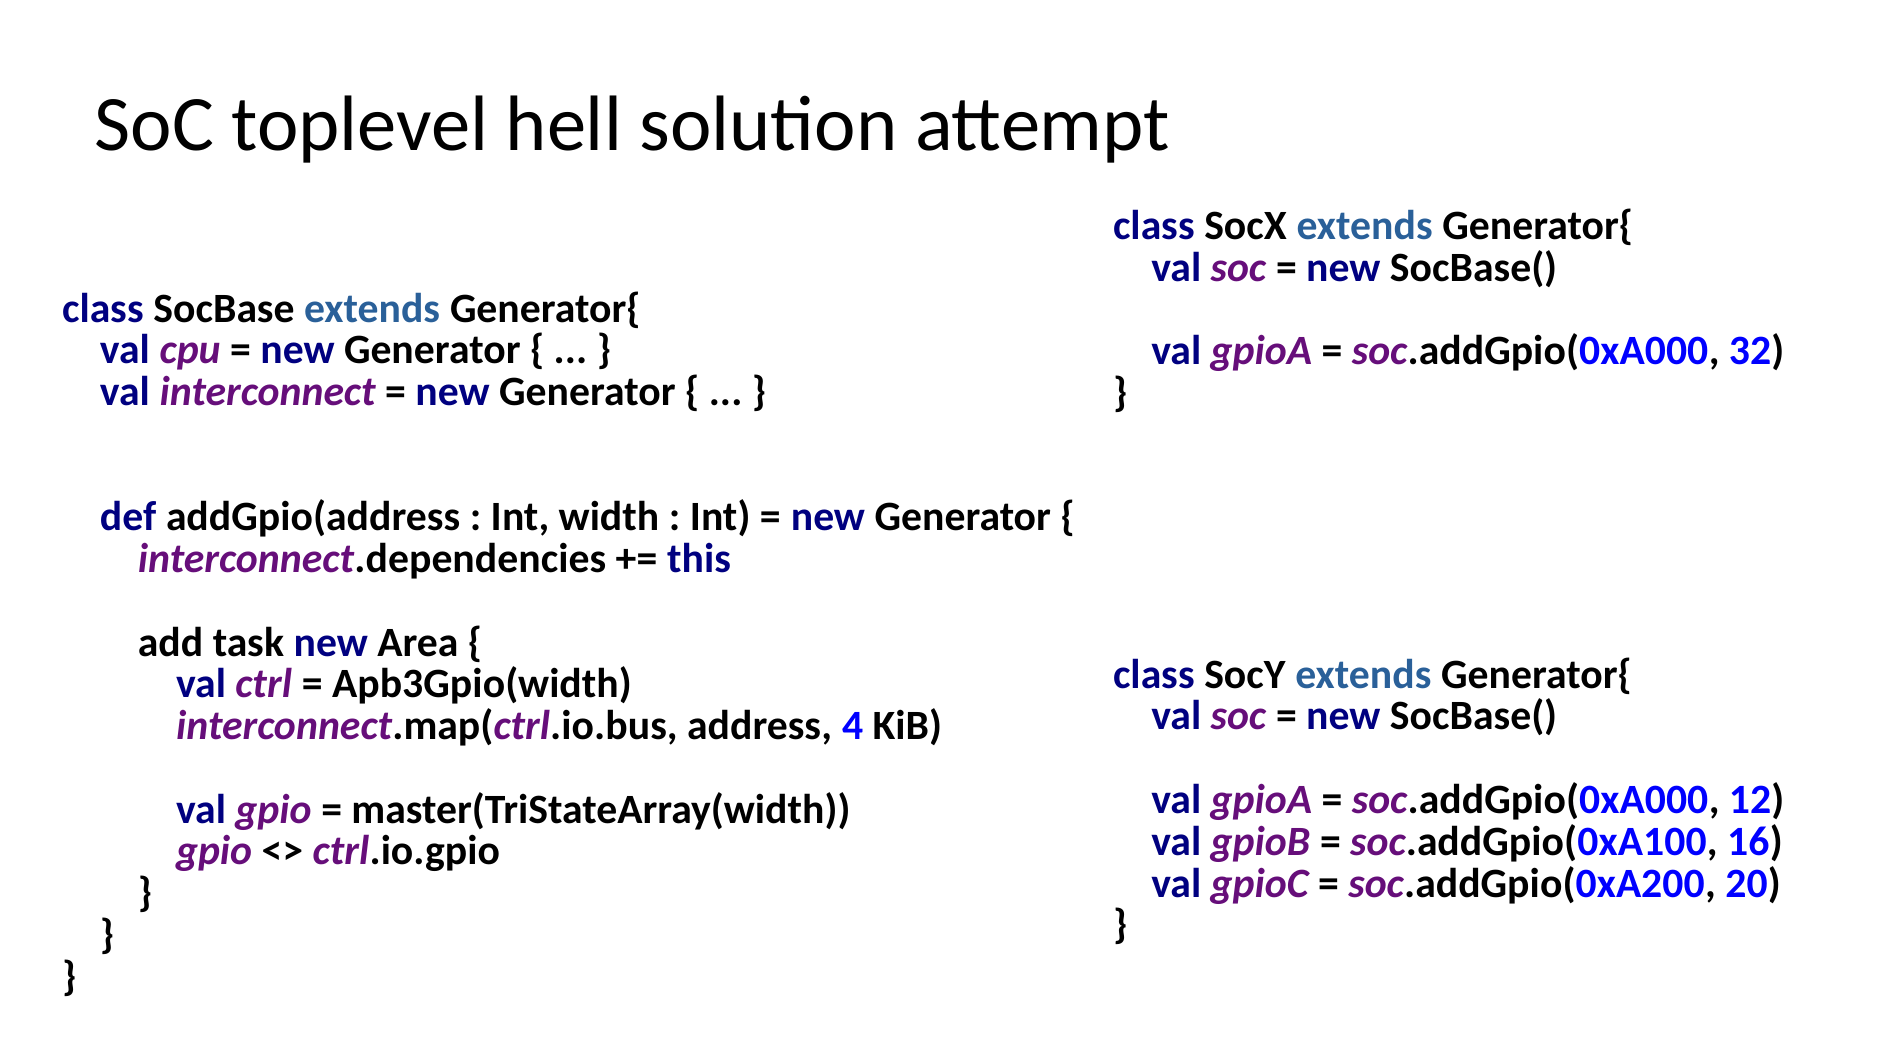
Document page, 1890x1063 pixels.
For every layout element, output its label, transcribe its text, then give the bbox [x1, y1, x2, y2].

title SoC toplevel hell solution attempt [94, 42, 1796, 220]
text_box class SocBase extends Generator{ val cpu = new Generator { ... } val interconnect = new Generator { ... } def addGpio(address : Int, width : Int) = new Generator { interconnect.dependencies += this add task new Area { val ctrl = Apb3Gpio(width) interconnect.map(ctrl.io.bus, address, 4 KiB) val gpio = master(TriStateArray(width)) gpio <> ctrl.io.gpio } } } [47, 283, 1607, 1063]
text_box class SocY extends Generator{ val soc = new SocBase() val gpioA = soc.addGpio(0xA000, 12) val gpioB = soc.addGpio(0xA100, 16) val gpioC = soc.addGpio(0xA200, 20) } [1098, 649, 1890, 1063]
text_box class SocX extends Generator{ val soc = new SocBase() val gpioA = soc.addGpio(0xA000, 32) } [1098, 200, 1890, 532]
